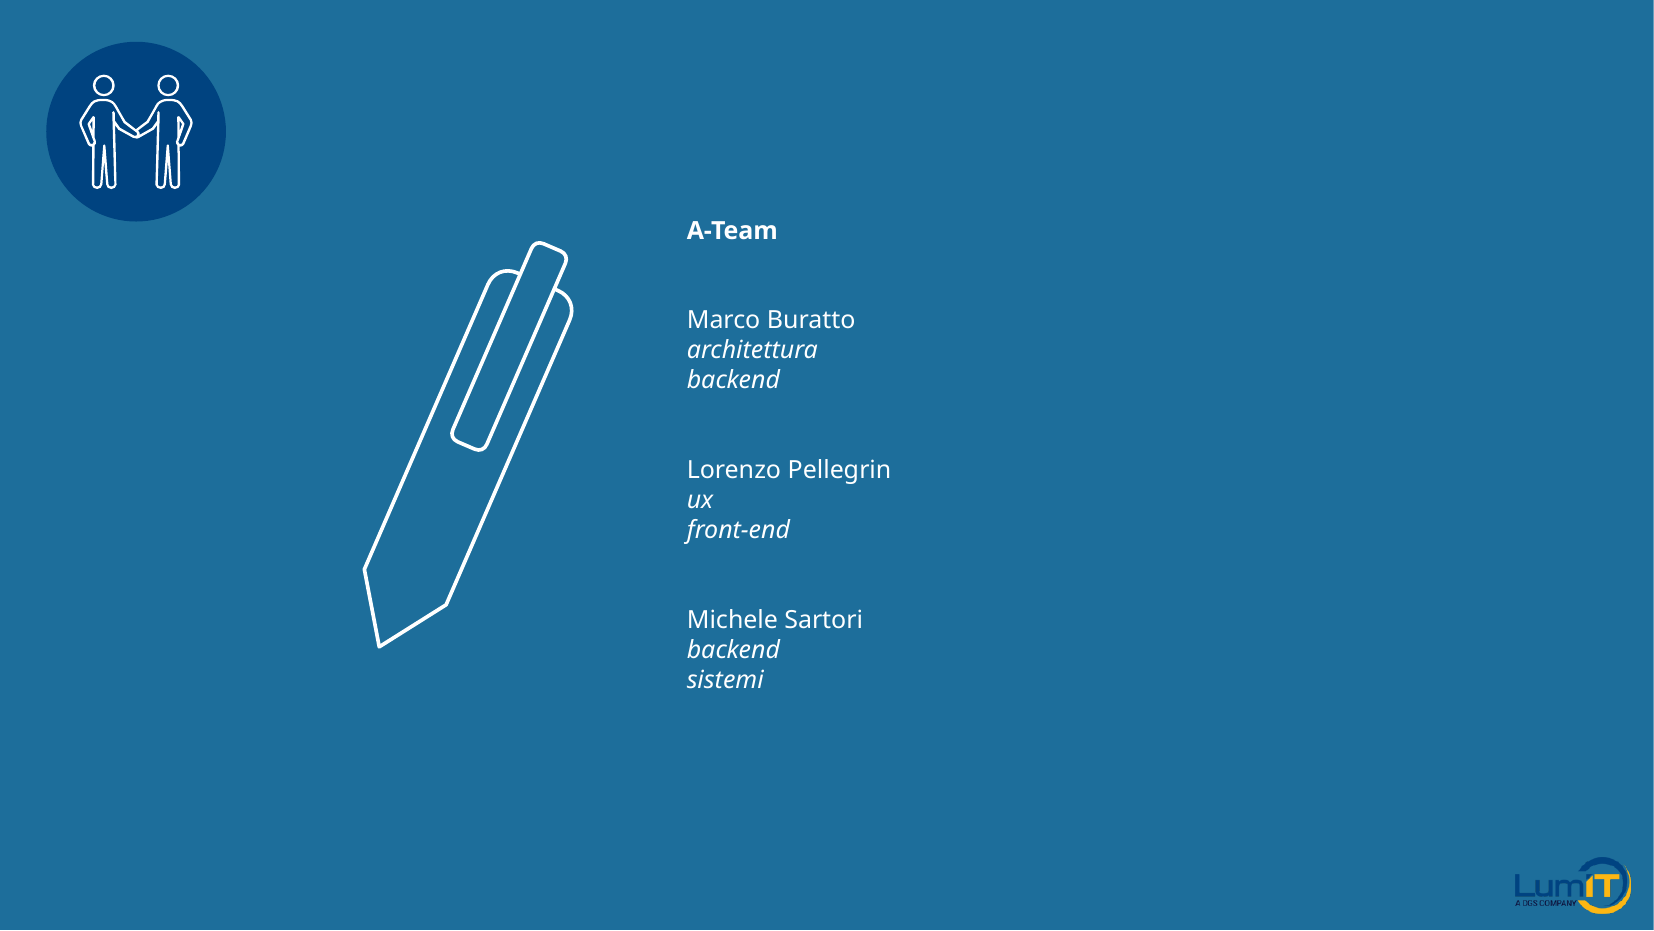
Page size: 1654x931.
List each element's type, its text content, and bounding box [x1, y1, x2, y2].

text_box [46, 41, 226, 222]
picture [1515, 857, 1631, 914]
text_box A-Team Marco Buratto architettura backend Lorenzo Pellegrin ux front-end Michele Sartori backend sistemi [686, 240, 967, 728]
